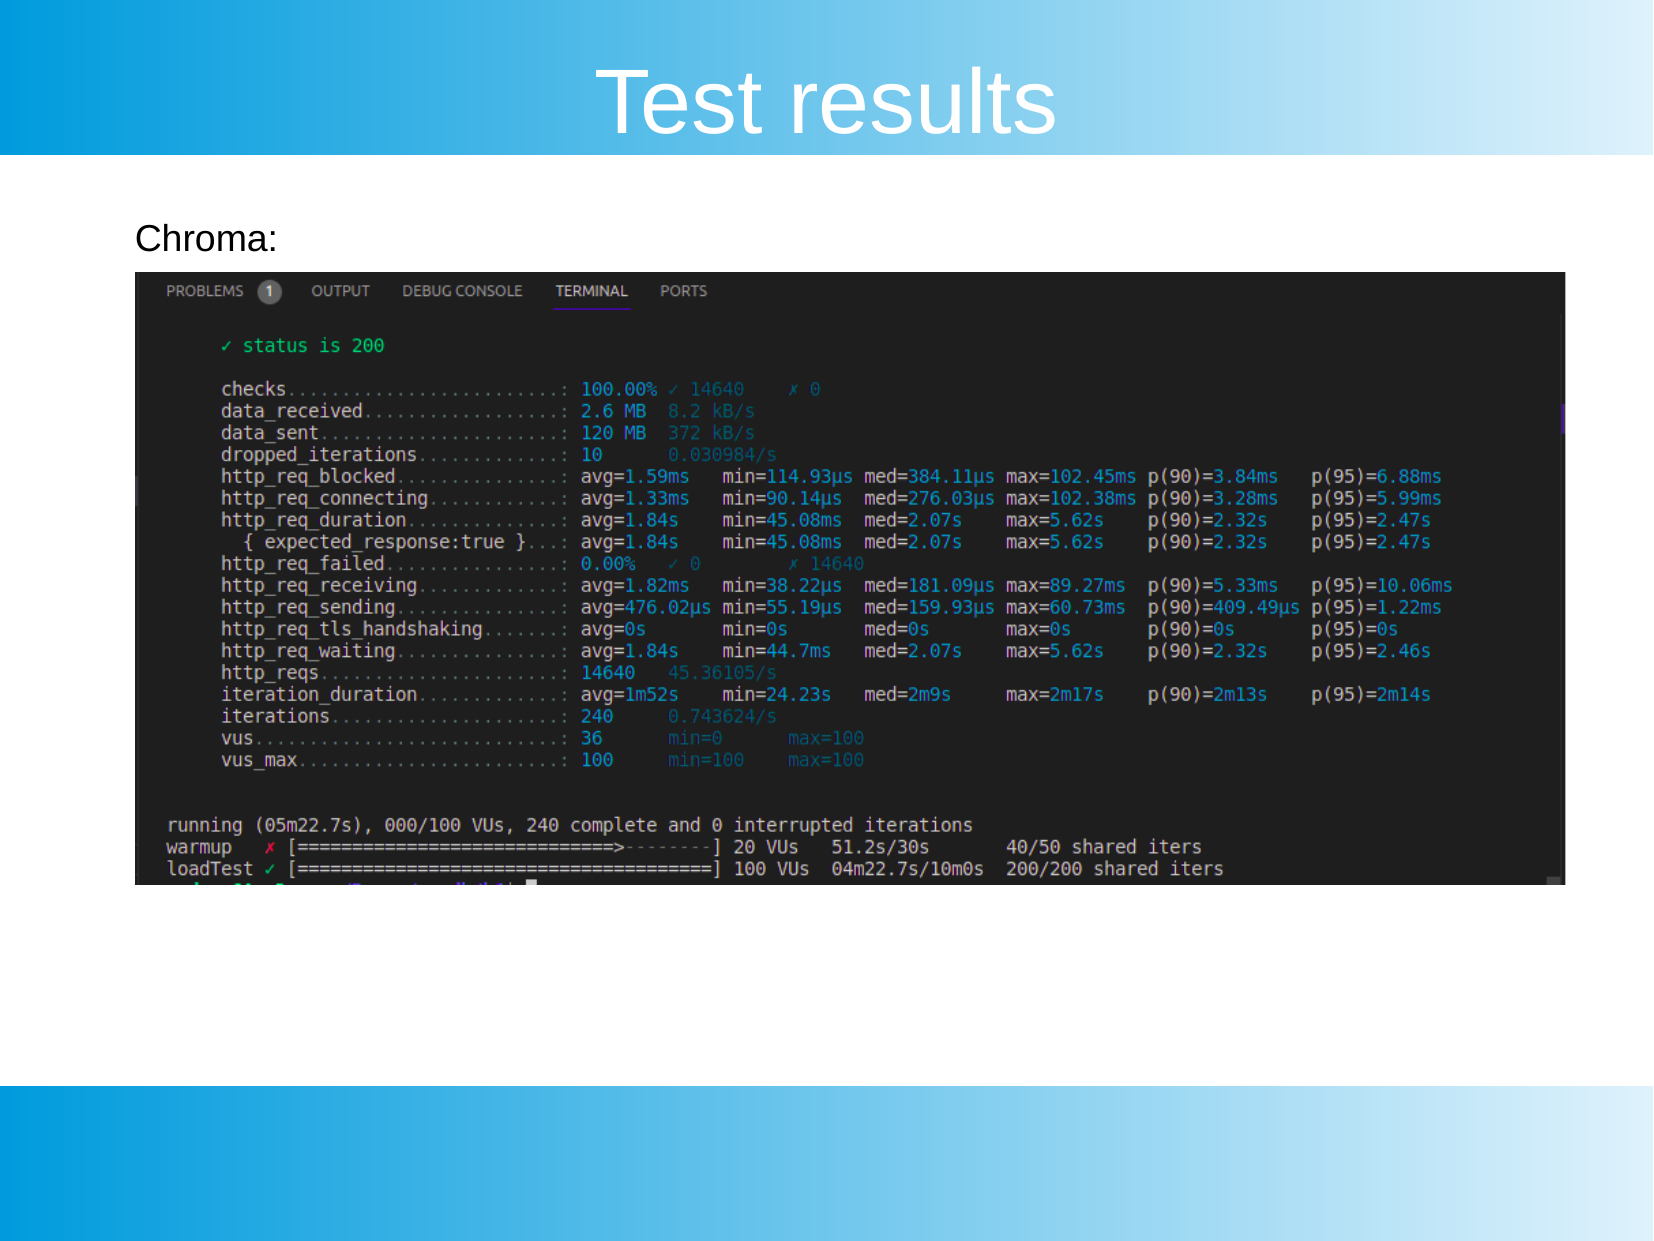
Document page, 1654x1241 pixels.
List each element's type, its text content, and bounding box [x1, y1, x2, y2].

picture [135, 272, 1566, 886]
title Test results [82, 49, 1571, 155]
text_box Chroma: [120, 210, 421, 267]
